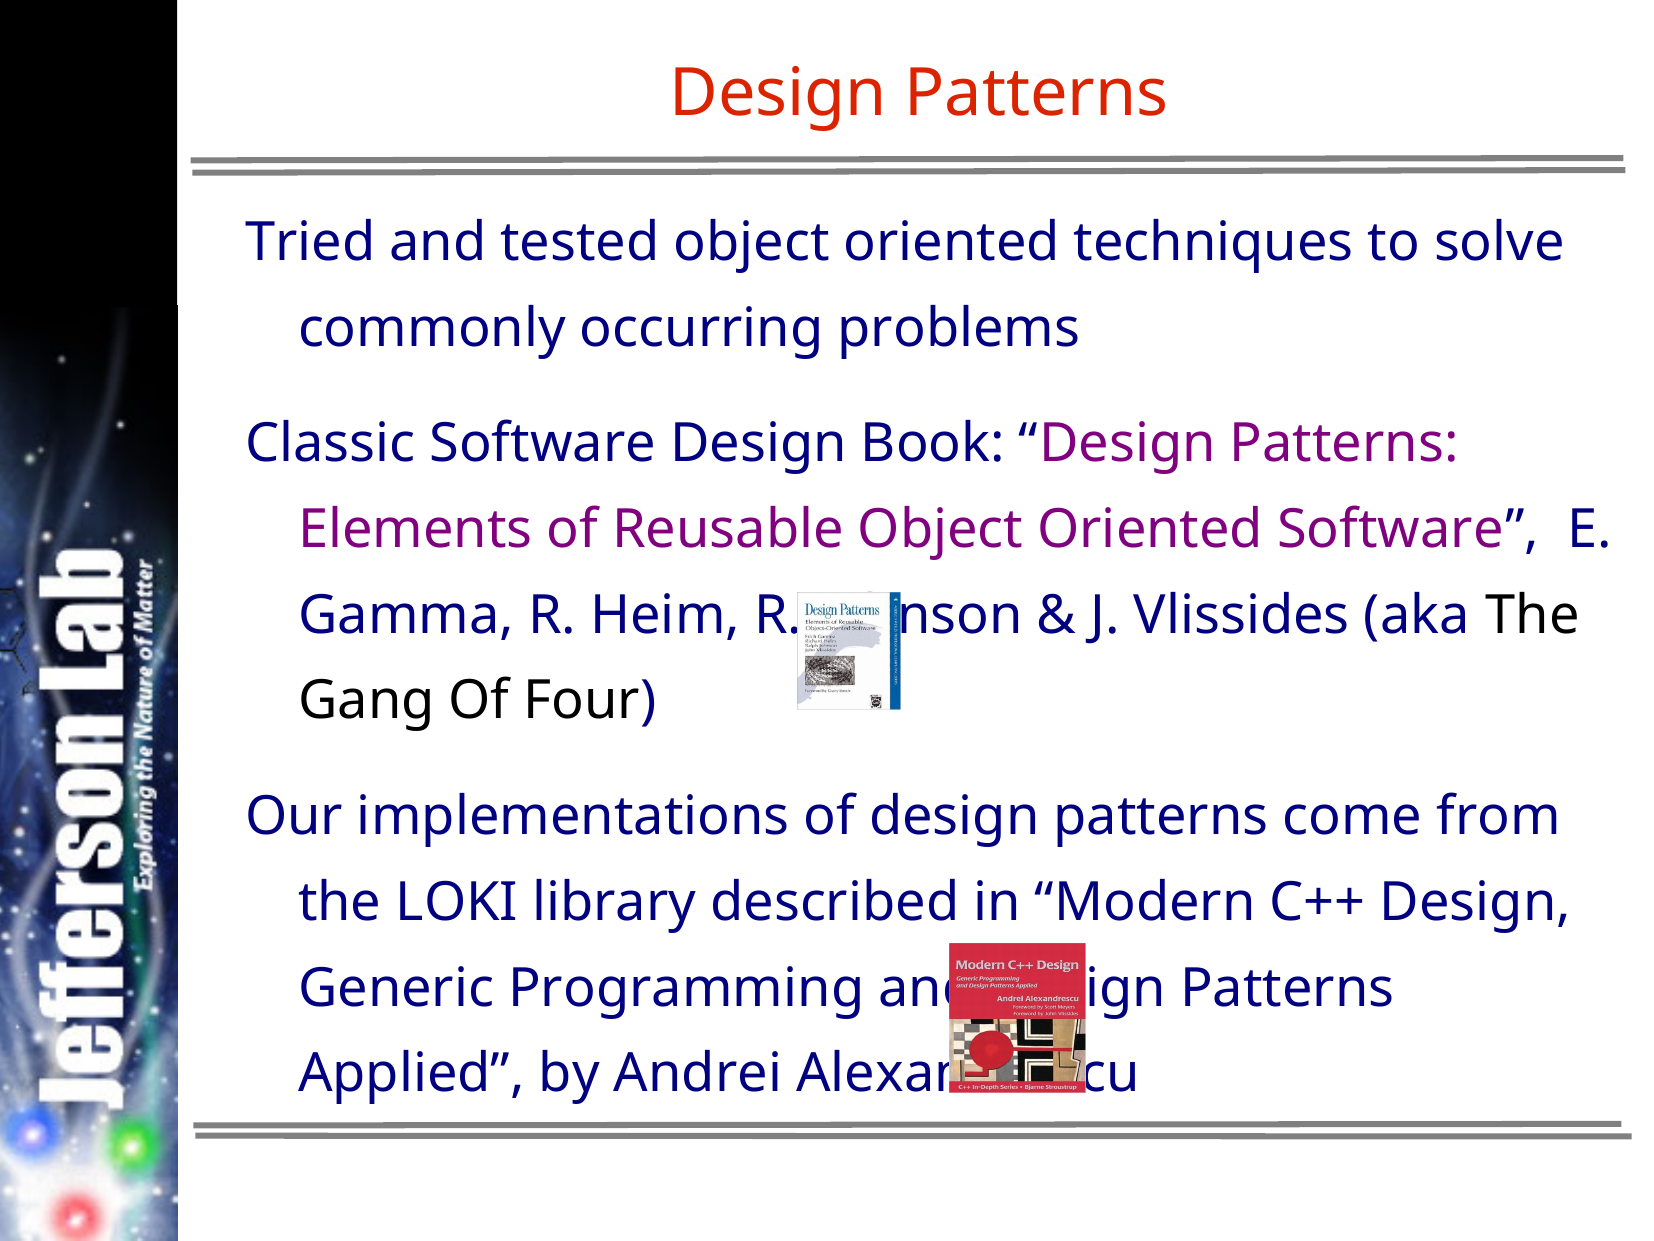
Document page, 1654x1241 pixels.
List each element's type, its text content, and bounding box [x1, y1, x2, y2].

picture [0, 308, 178, 1241]
list Tried and tested object oriented techniques to solve commonly occurring problems Classic Software Design Book: “Design Patterns: Elements of Reusable Object Oriented Software”, E. Gamma, R. Heim, R. Johnson & J. Vlissides (aka The Gang Of Four) Our implementations of design patterns come from the LOKI library described in “Modern C++ Design, Generic Programming and Design Patterns Applied”, by Andrei Alexandrescu [227, 190, 1628, 1101]
picture [949, 943, 1086, 1093]
title Design Patterns [235, 17, 1638, 149]
picture [797, 592, 901, 710]
